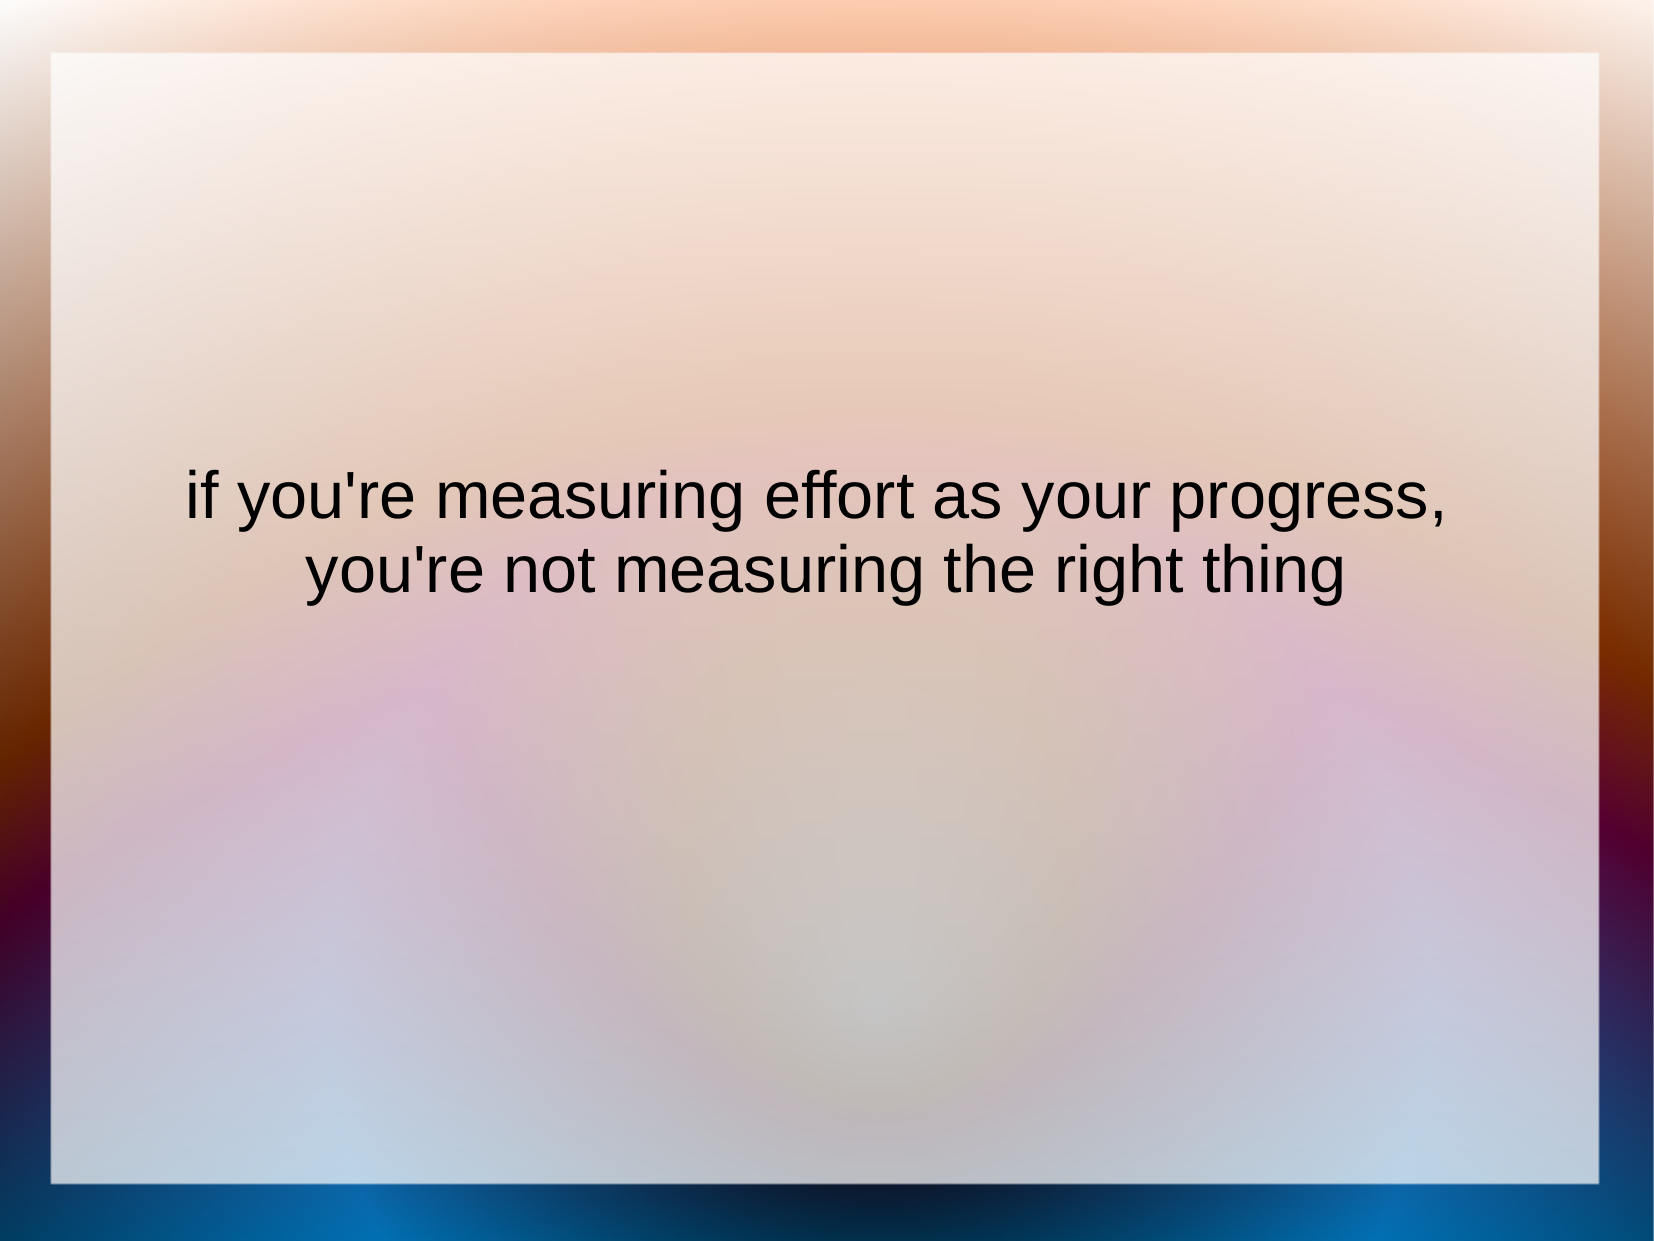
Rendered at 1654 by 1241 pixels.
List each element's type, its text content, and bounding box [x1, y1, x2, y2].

subtitle if you're measuring effort as your progress, you're not measuring the right thing [82, 55, 1571, 1010]
picture [0, 0, 1654, 1241]
